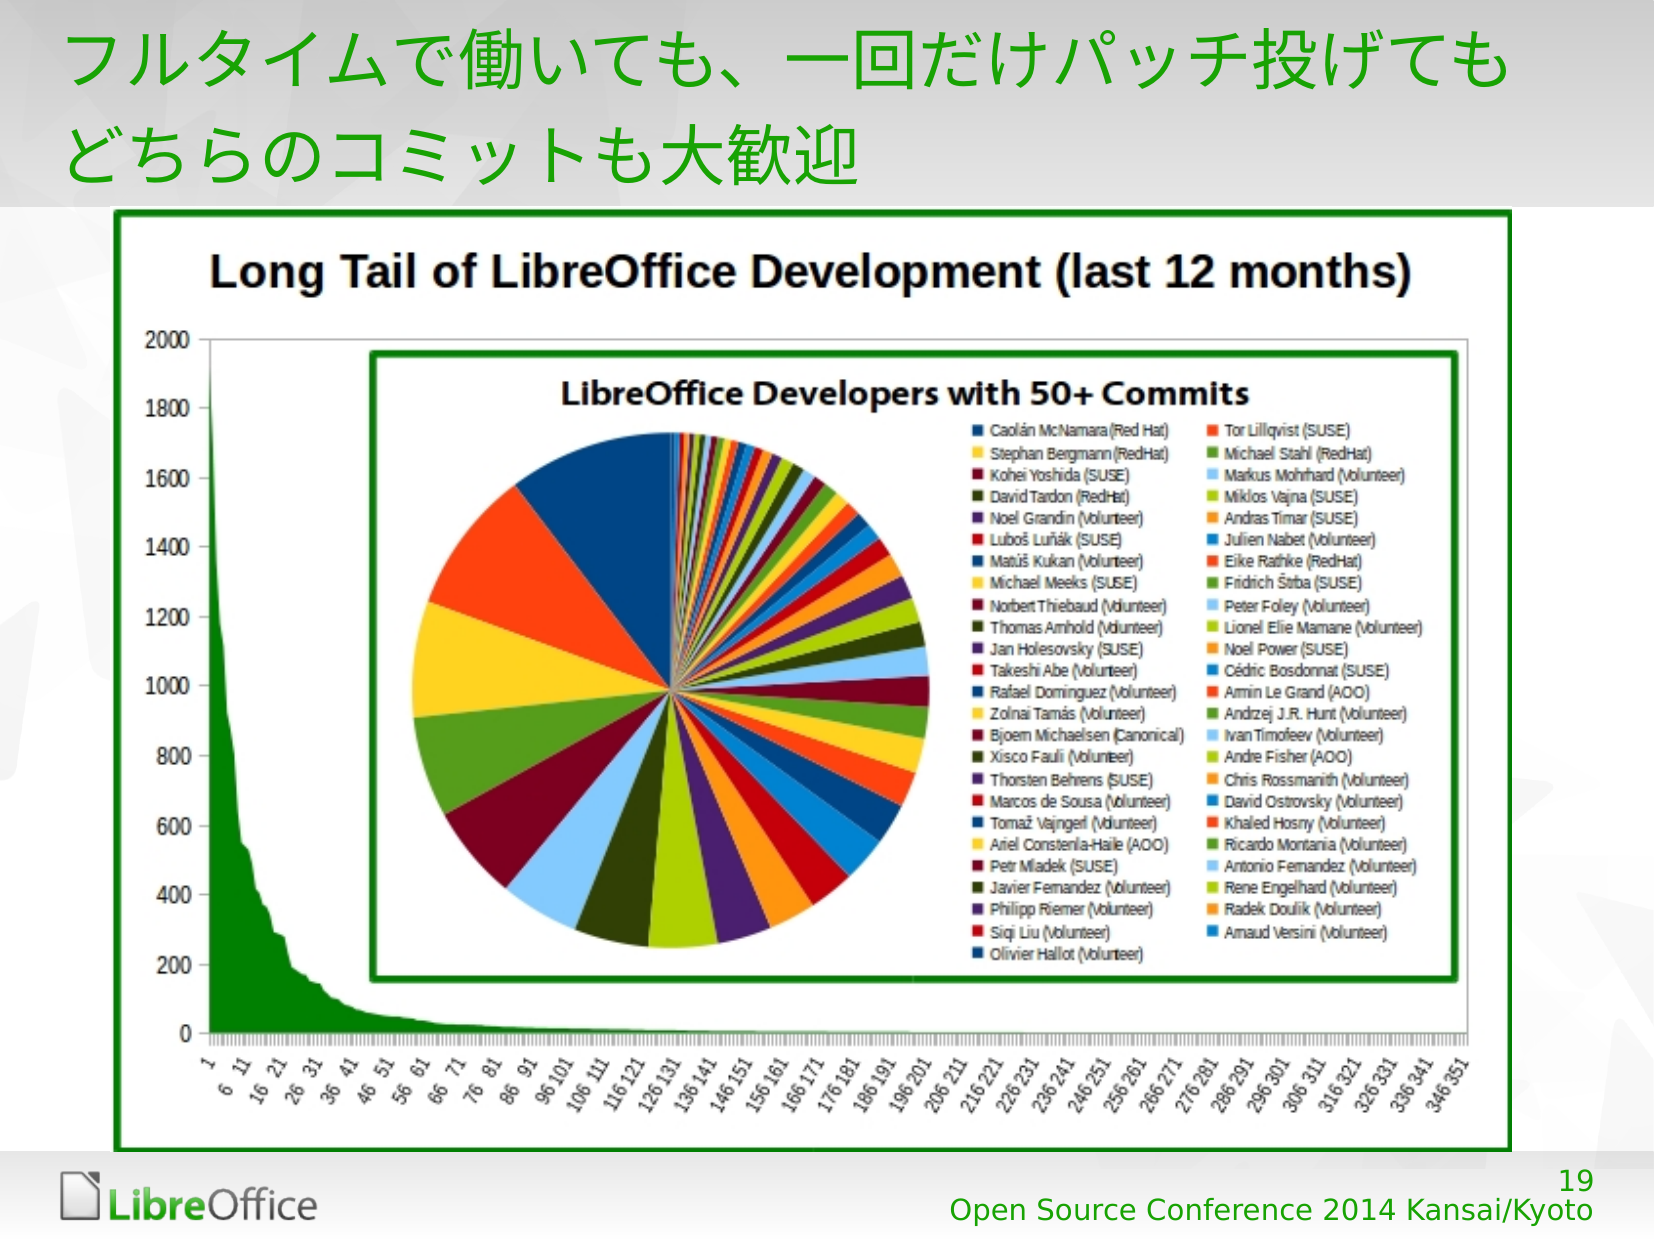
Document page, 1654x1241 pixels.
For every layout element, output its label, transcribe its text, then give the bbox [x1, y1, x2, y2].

picture [0, 0, 1654, 1240]
title フルタイムで働いても、一回だけパッチ投げても どちらのコミットも大歓迎 [59, 29, 1595, 178]
